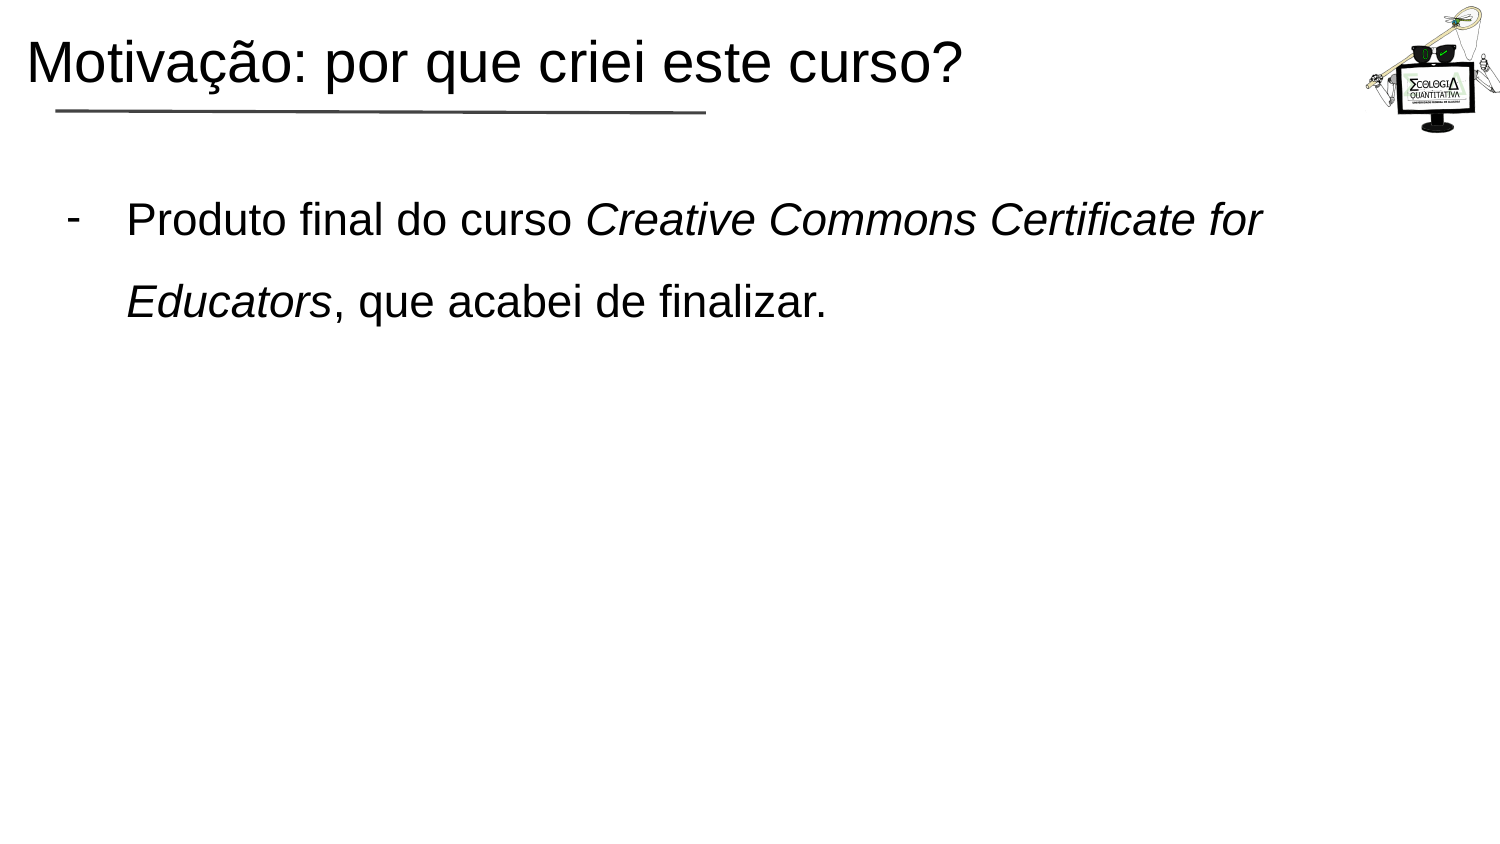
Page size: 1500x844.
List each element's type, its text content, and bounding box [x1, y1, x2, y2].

text_box Motivação: por que criei este curso? [11, 9, 1210, 117]
text_box Produto final do curso Creative Commons Certificate for Educators, que acabei de finalizar. [36, 146, 1417, 806]
picture [1365, 3, 1500, 135]
